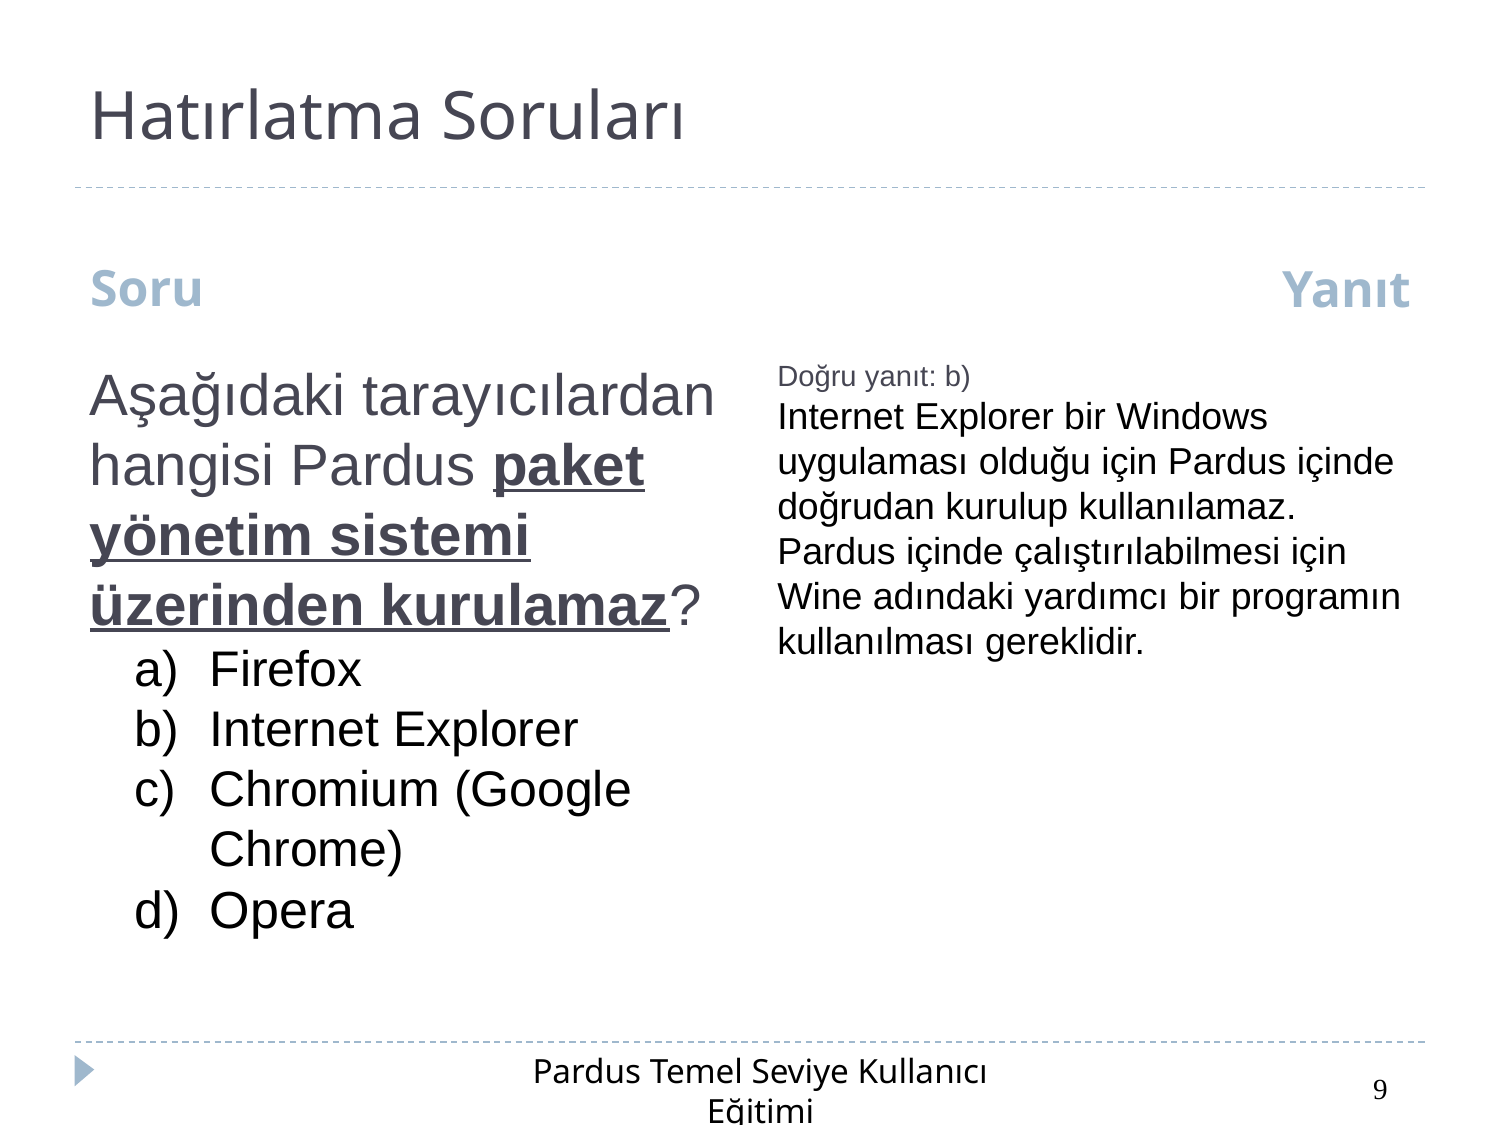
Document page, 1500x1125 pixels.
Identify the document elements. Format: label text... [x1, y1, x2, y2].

list Doğru yanıt: b) Internet Explorer bir Windows uygulaması olduğu için Pardus içinde doğrudan kurulup kullanılamaz. Pardus içinde çalıştırılabilmesi için Wine adındaki yardımcı bir programın kullanılması gereklidir. [762, 350, 1425, 1013]
list Yanıt [762, 212, 1426, 325]
list Aşağıdaki tarayıcılardan hangisi Pardus paket yönetim sistemi üzerinden kurulamaz? Firefox Internet Explorer Chromium (Google Chrome) Opera [75, 350, 738, 1013]
list Soru [75, 210, 738, 324]
title Hatırlatma Soruları [75, 37, 1425, 188]
